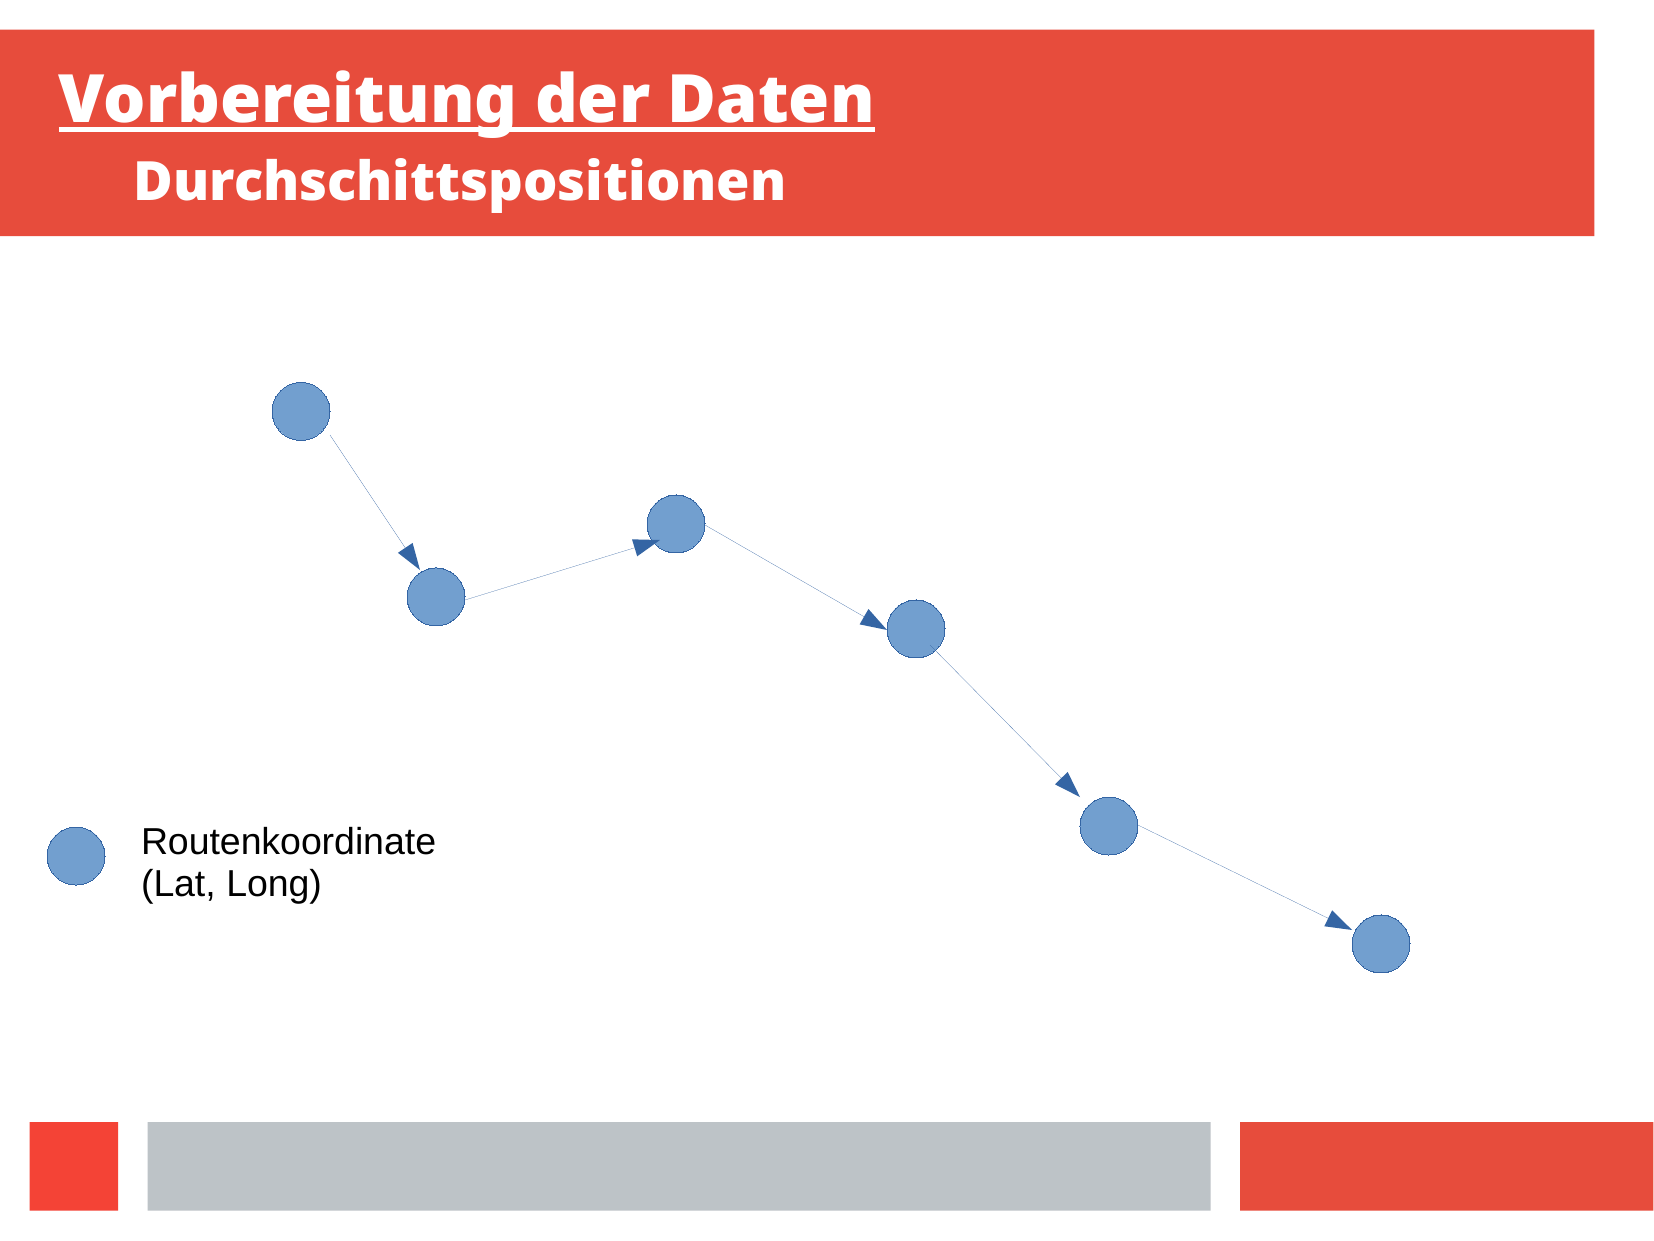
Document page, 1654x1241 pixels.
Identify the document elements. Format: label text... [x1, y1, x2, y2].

text_box [887, 599, 946, 658]
text_box [47, 827, 106, 886]
text_box Routenkoordinate (Lat, Long) [126, 813, 502, 912]
text_box [272, 382, 331, 441]
text_box [1352, 914, 1411, 973]
text_box [407, 567, 466, 626]
title Vorbereitung der Daten Durchschittspositionen [59, 51, 1595, 215]
text_box [647, 494, 706, 553]
text_box [1079, 797, 1138, 856]
